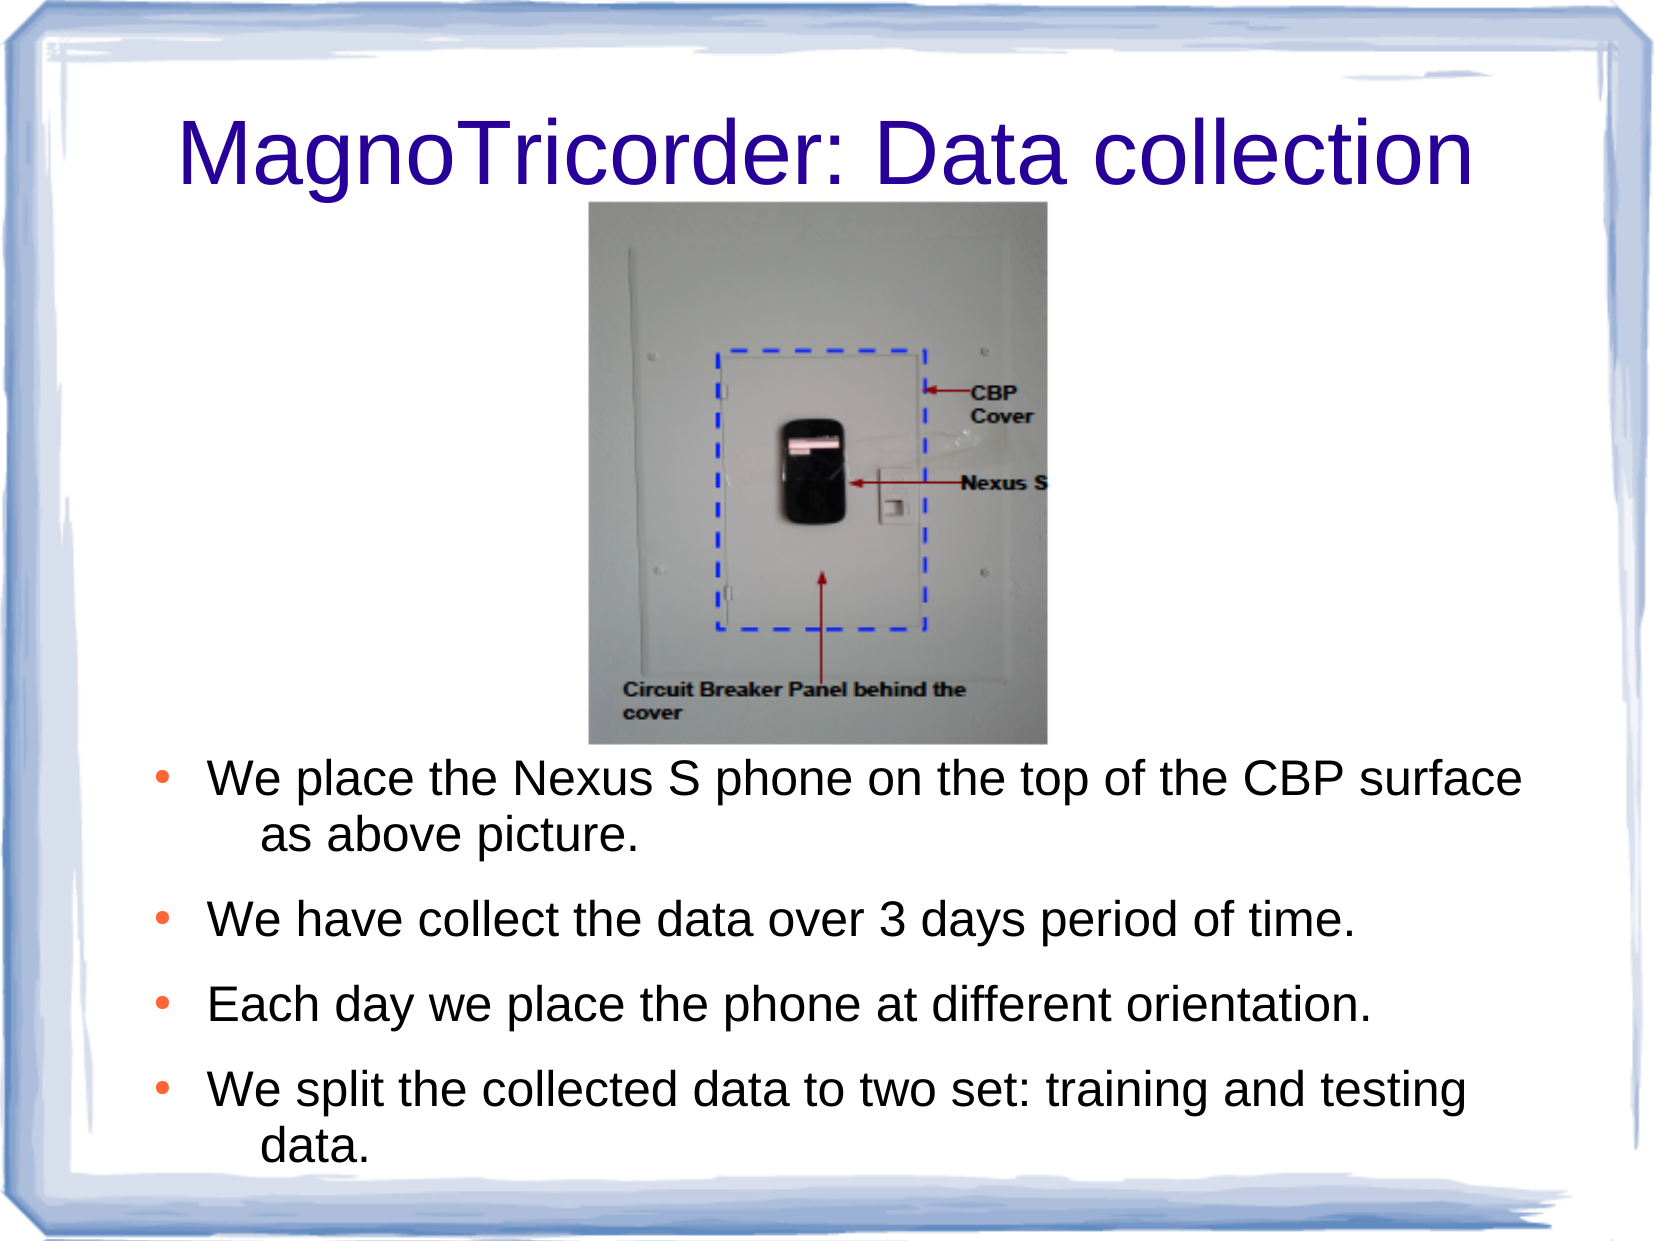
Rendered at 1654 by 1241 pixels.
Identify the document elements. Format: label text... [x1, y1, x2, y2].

picture [0, 0, 1654, 1241]
list We place the Nexus S phone on the top of the CBP surface as above picture. We have collect the data over 3 days period of time. Each day we place the phone at different orientation. We split the collected data to two set: training and testing data. [118, 750, 1571, 1241]
title MagnoTricorder: Data collection [82, 56, 1571, 250]
